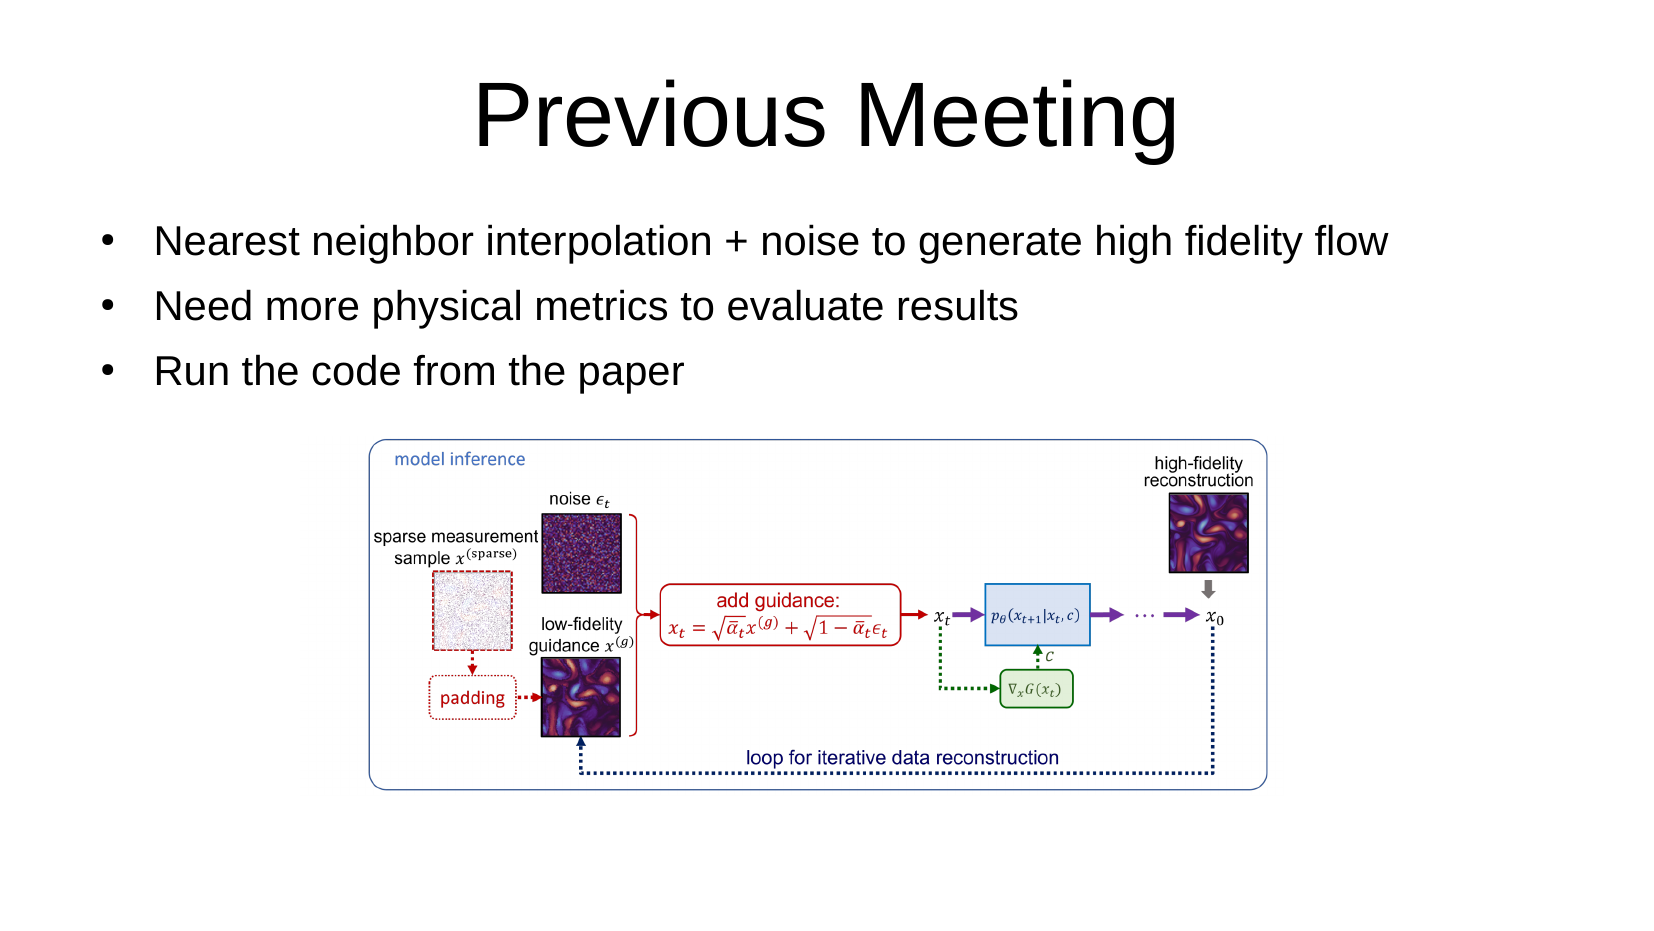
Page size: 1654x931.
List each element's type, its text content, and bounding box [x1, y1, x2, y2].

list Nearest neighbor interpolation + noise to generate high fidelity flow Need more physical metrics to evaluate results Run the code from the paper [82, 217, 1571, 758]
title Previous Meeting [82, 37, 1571, 193]
picture [300, 436, 1284, 796]
